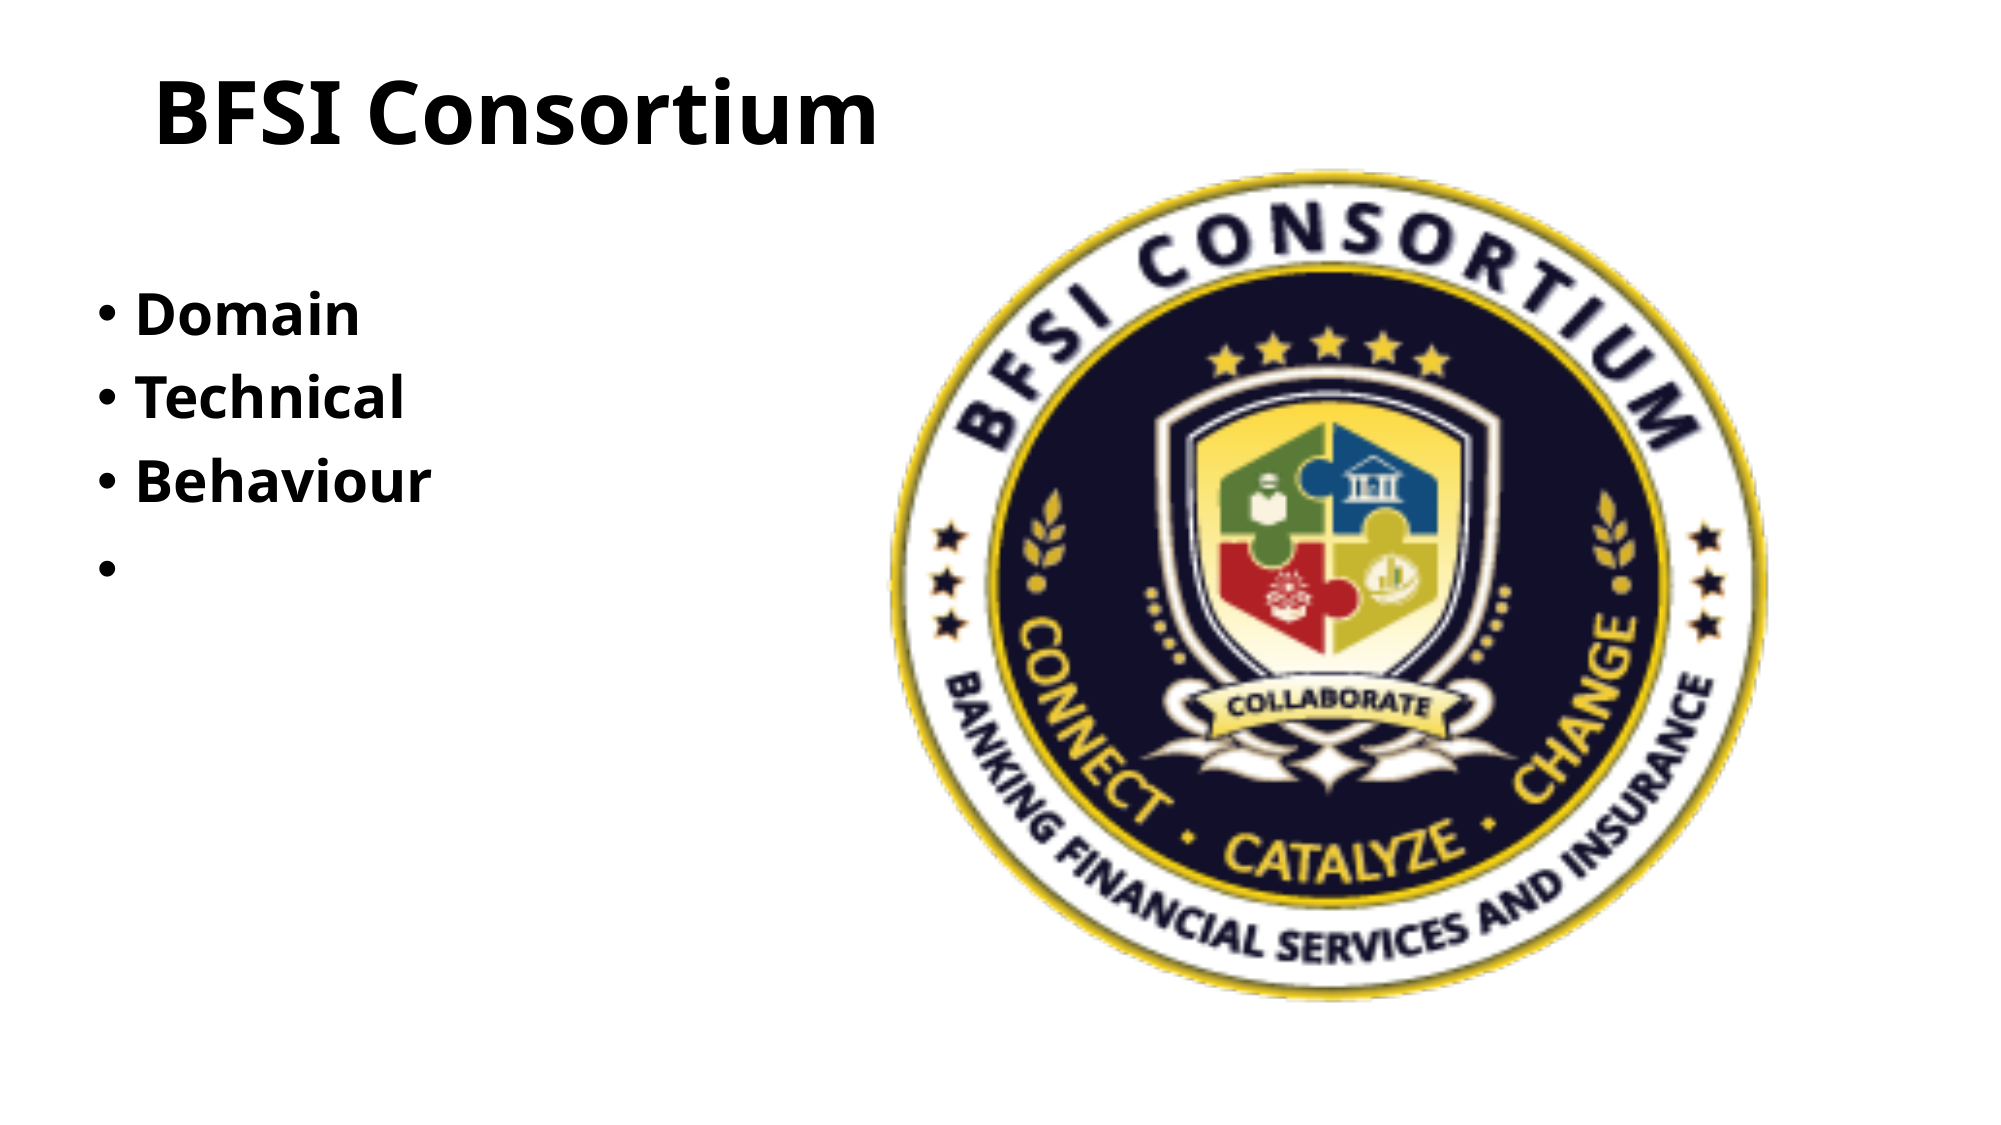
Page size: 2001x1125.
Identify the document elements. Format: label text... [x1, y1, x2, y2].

picture [846, 127, 1815, 1043]
list Domain Technical Behaviour [82, 277, 720, 1014]
title BFSI Consortium [137, 59, 1863, 278]
